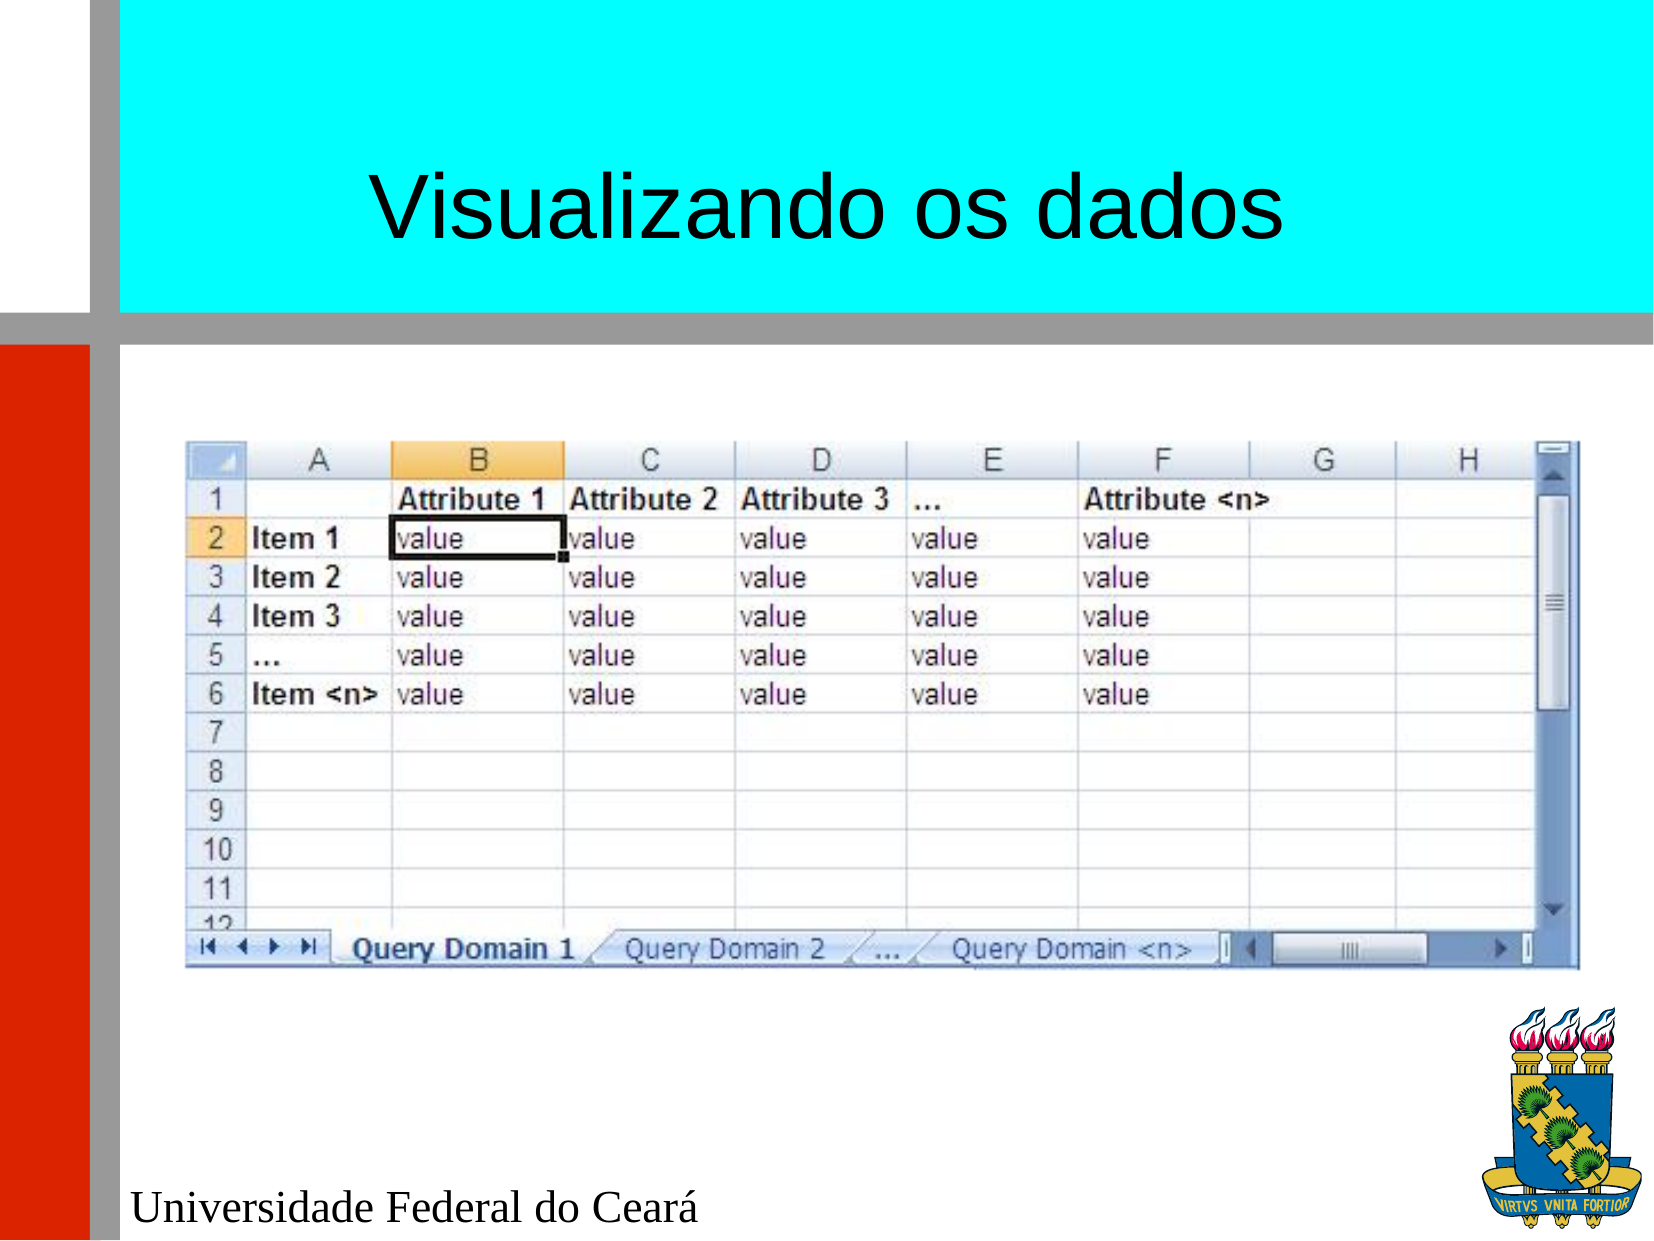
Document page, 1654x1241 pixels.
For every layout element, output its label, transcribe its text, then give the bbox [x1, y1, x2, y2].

title Visualizando os dados [121, 102, 1534, 310]
picture [179, 428, 1592, 980]
